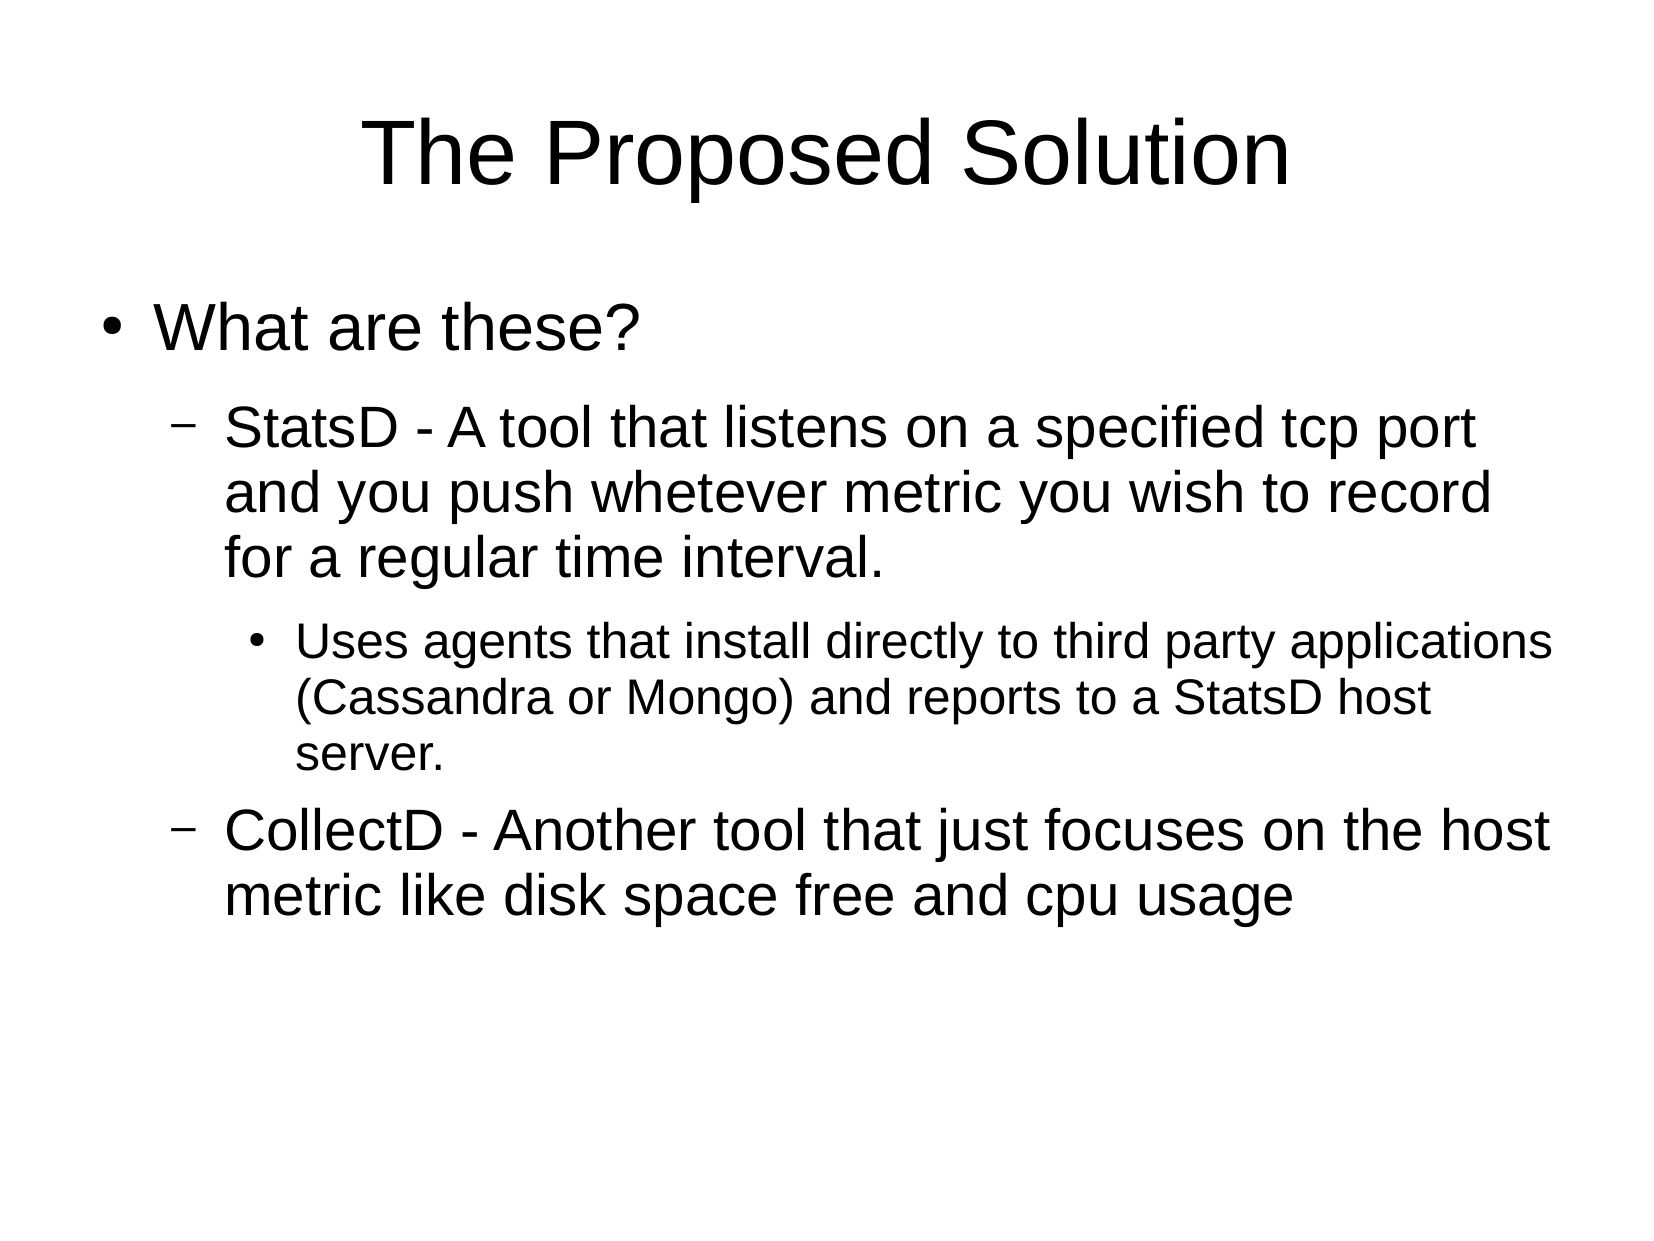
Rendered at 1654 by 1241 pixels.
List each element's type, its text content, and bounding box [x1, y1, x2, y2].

list What are these? StatsD - A tool that listens on a specified tcp port and you push whetever metric you wish to record for a regular time interval. Uses agents that install directly to third party applications (Cassandra or Mongo) and reports to a StatsD host server. CollectD - Another tool that just focuses on the host metric like disk space free and cpu usage [82, 290, 1571, 1010]
title The Proposed Solution [82, 49, 1571, 257]
